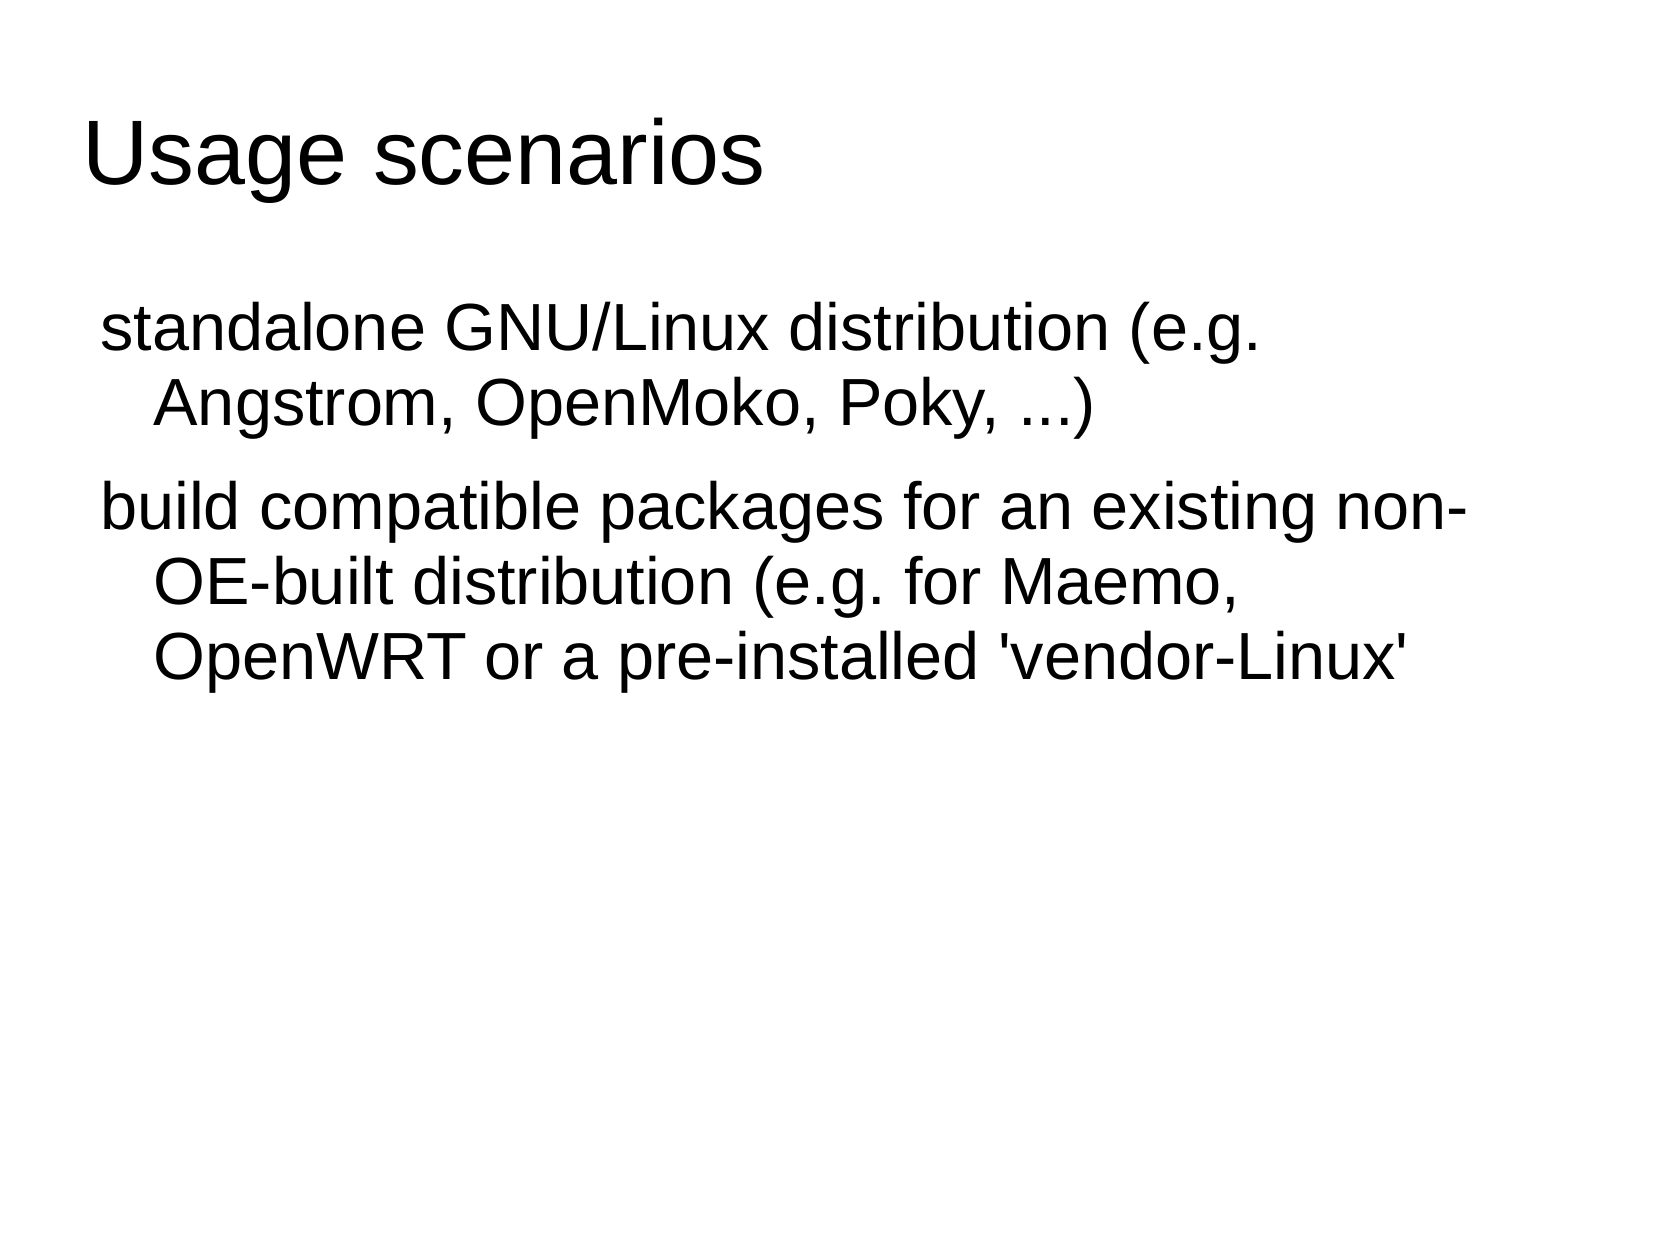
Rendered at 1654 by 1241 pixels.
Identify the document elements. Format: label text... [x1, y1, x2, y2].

title Usage scenarios [82, 49, 1571, 257]
list standalone GNU/Linux distribution (e.g. Angstrom, OpenMoko, Poky, ...) build compatible packages for an existing non-OE-built distribution (e.g. for Maemo, OpenWRT or a pre-installed 'vendor-Linux' [82, 290, 1571, 1094]
